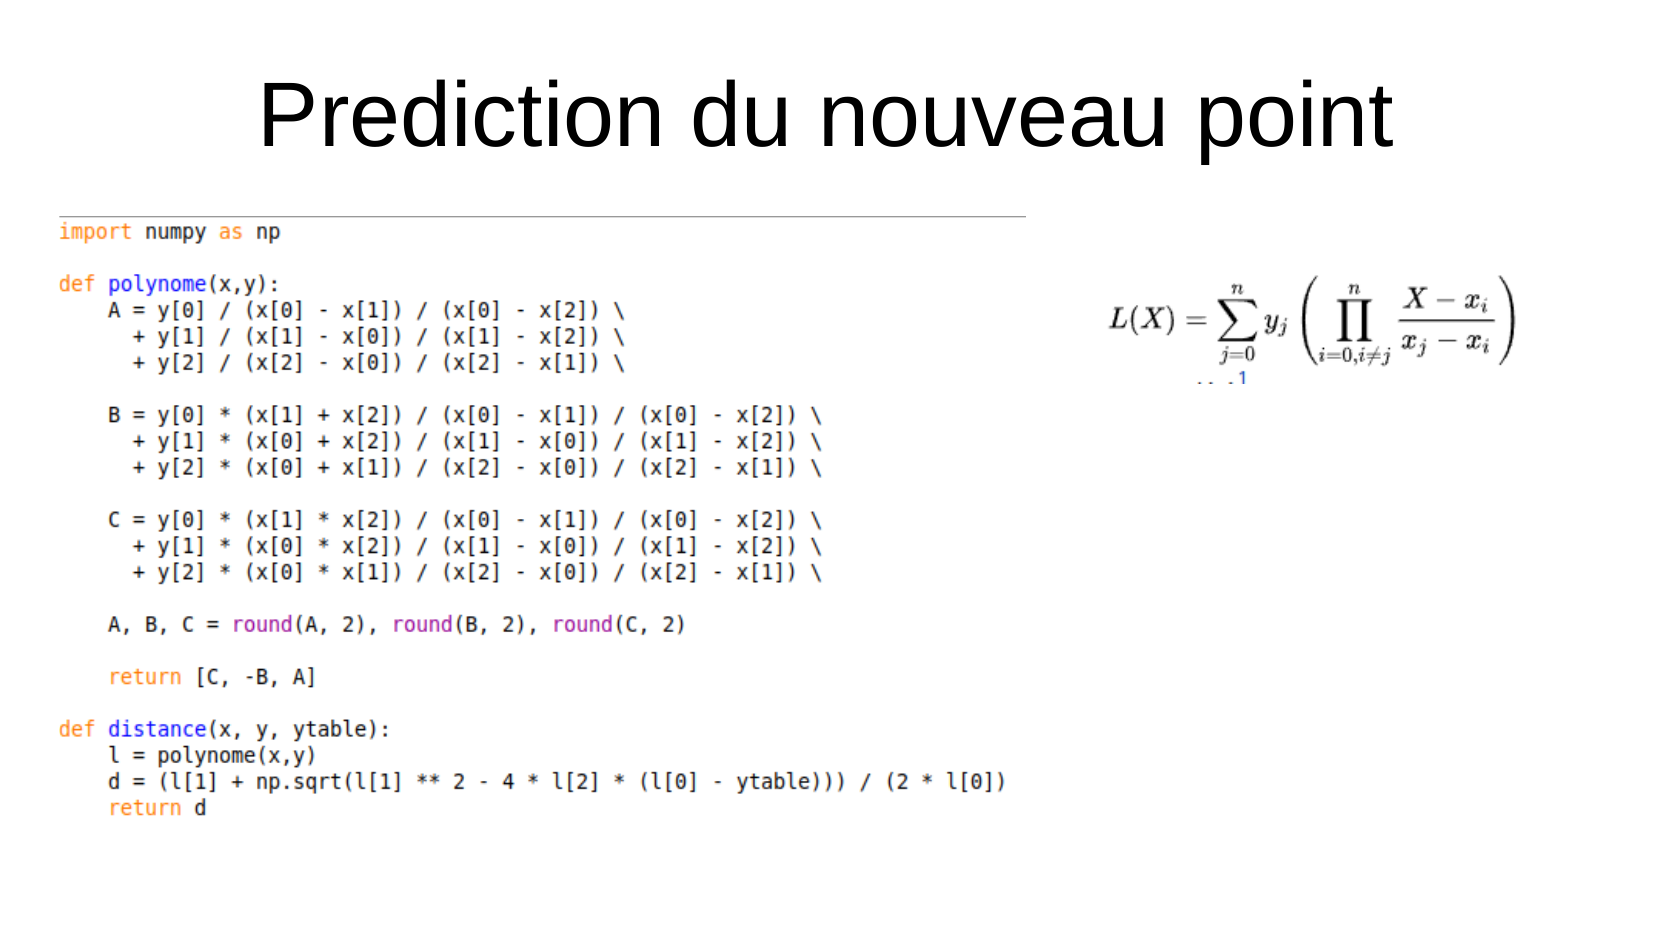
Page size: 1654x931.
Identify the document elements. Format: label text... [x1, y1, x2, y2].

picture [1102, 257, 1536, 384]
title Prediction du nouveau point [82, 37, 1571, 193]
picture [59, 216, 1034, 827]
